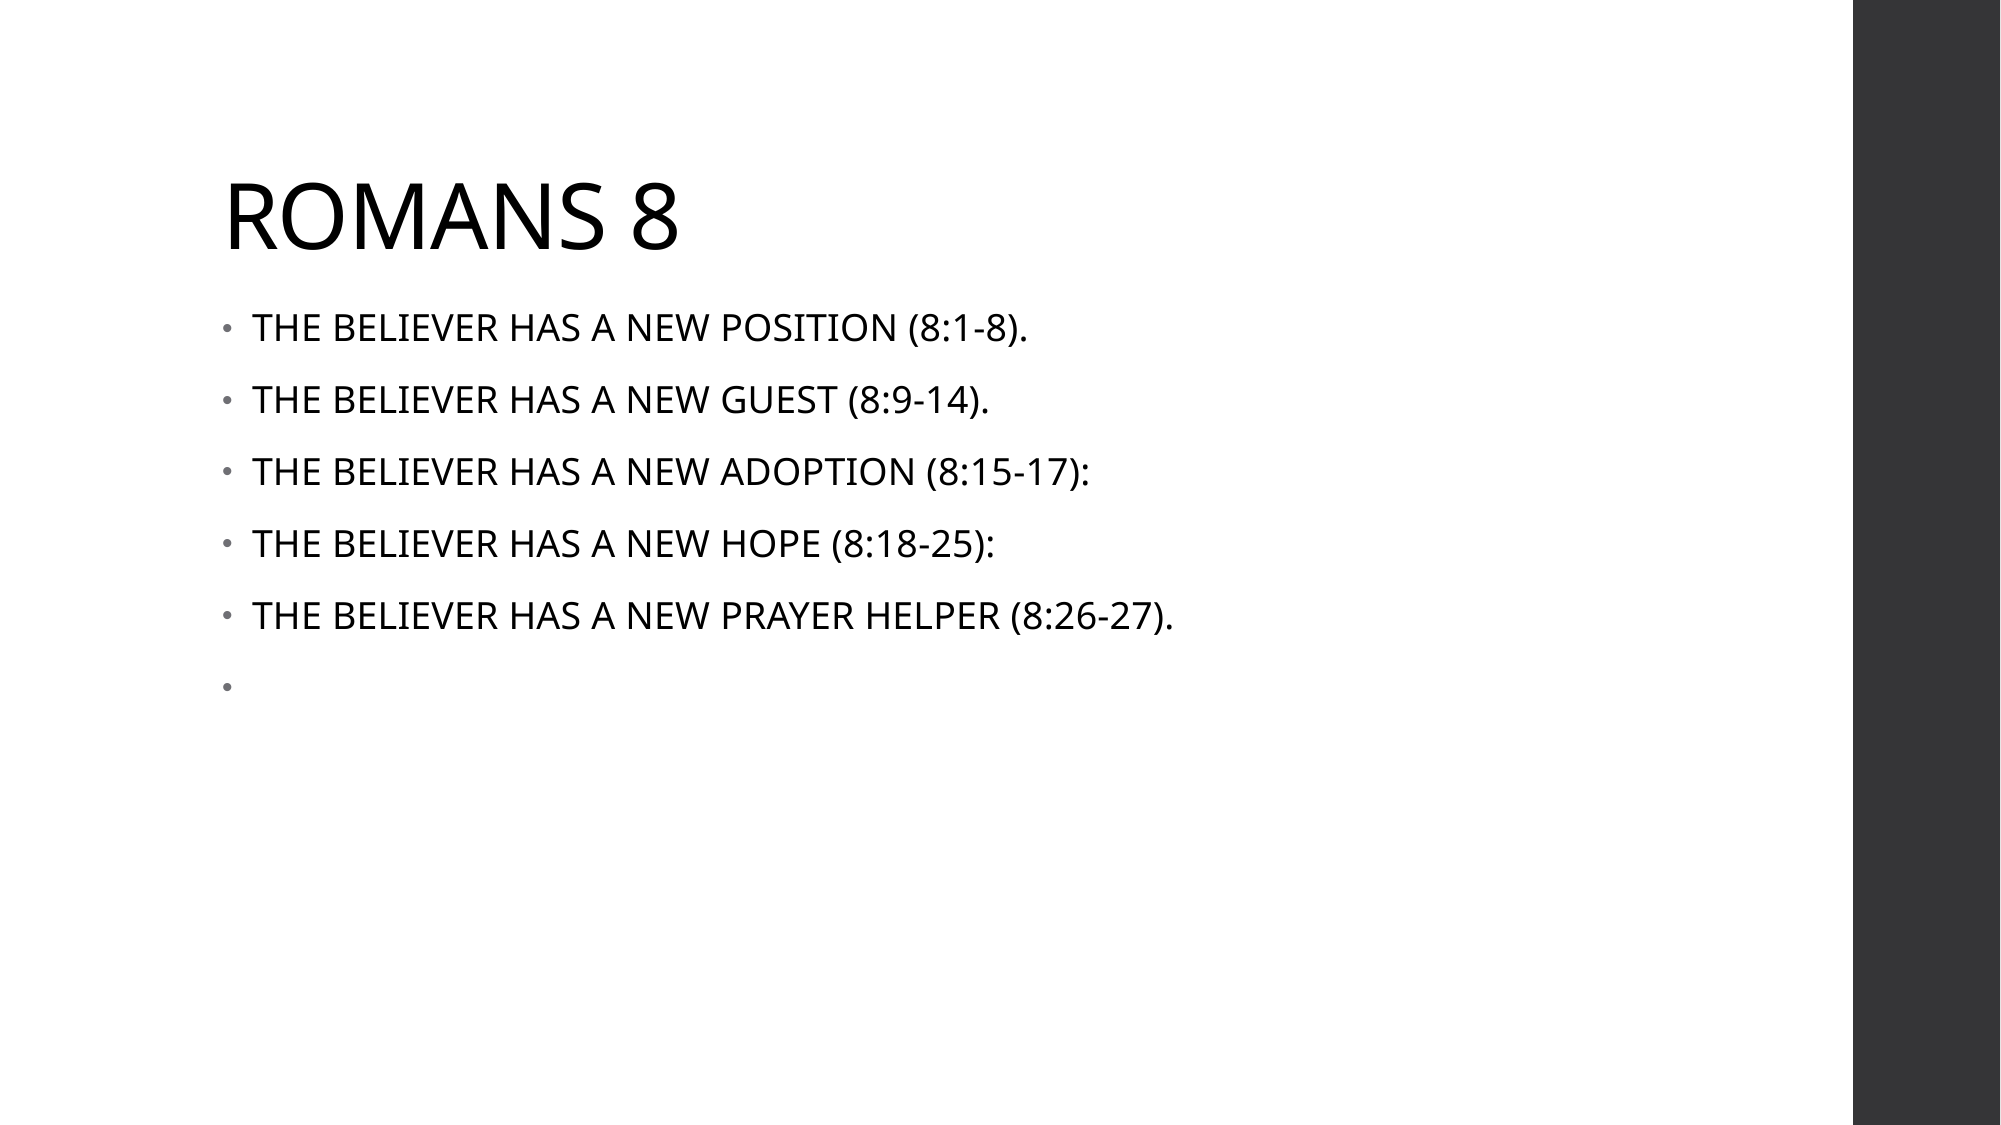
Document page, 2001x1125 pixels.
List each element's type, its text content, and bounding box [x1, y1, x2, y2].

title ROMANS 8 [206, 60, 1797, 278]
list THE BELIEVER HAS A NEW POSITION (8:1-8). THE BELIEVER HAS A NEW GUEST (8:9-14). THE BELIEVER HAS A NEW ADOPTION (8:15-17): THE BELIEVER HAS A NEW HOPE (8:18-25): THE BELIEVER HAS A NEW PRAYER HELPER (8:26-27). [206, 299, 1617, 1014]
